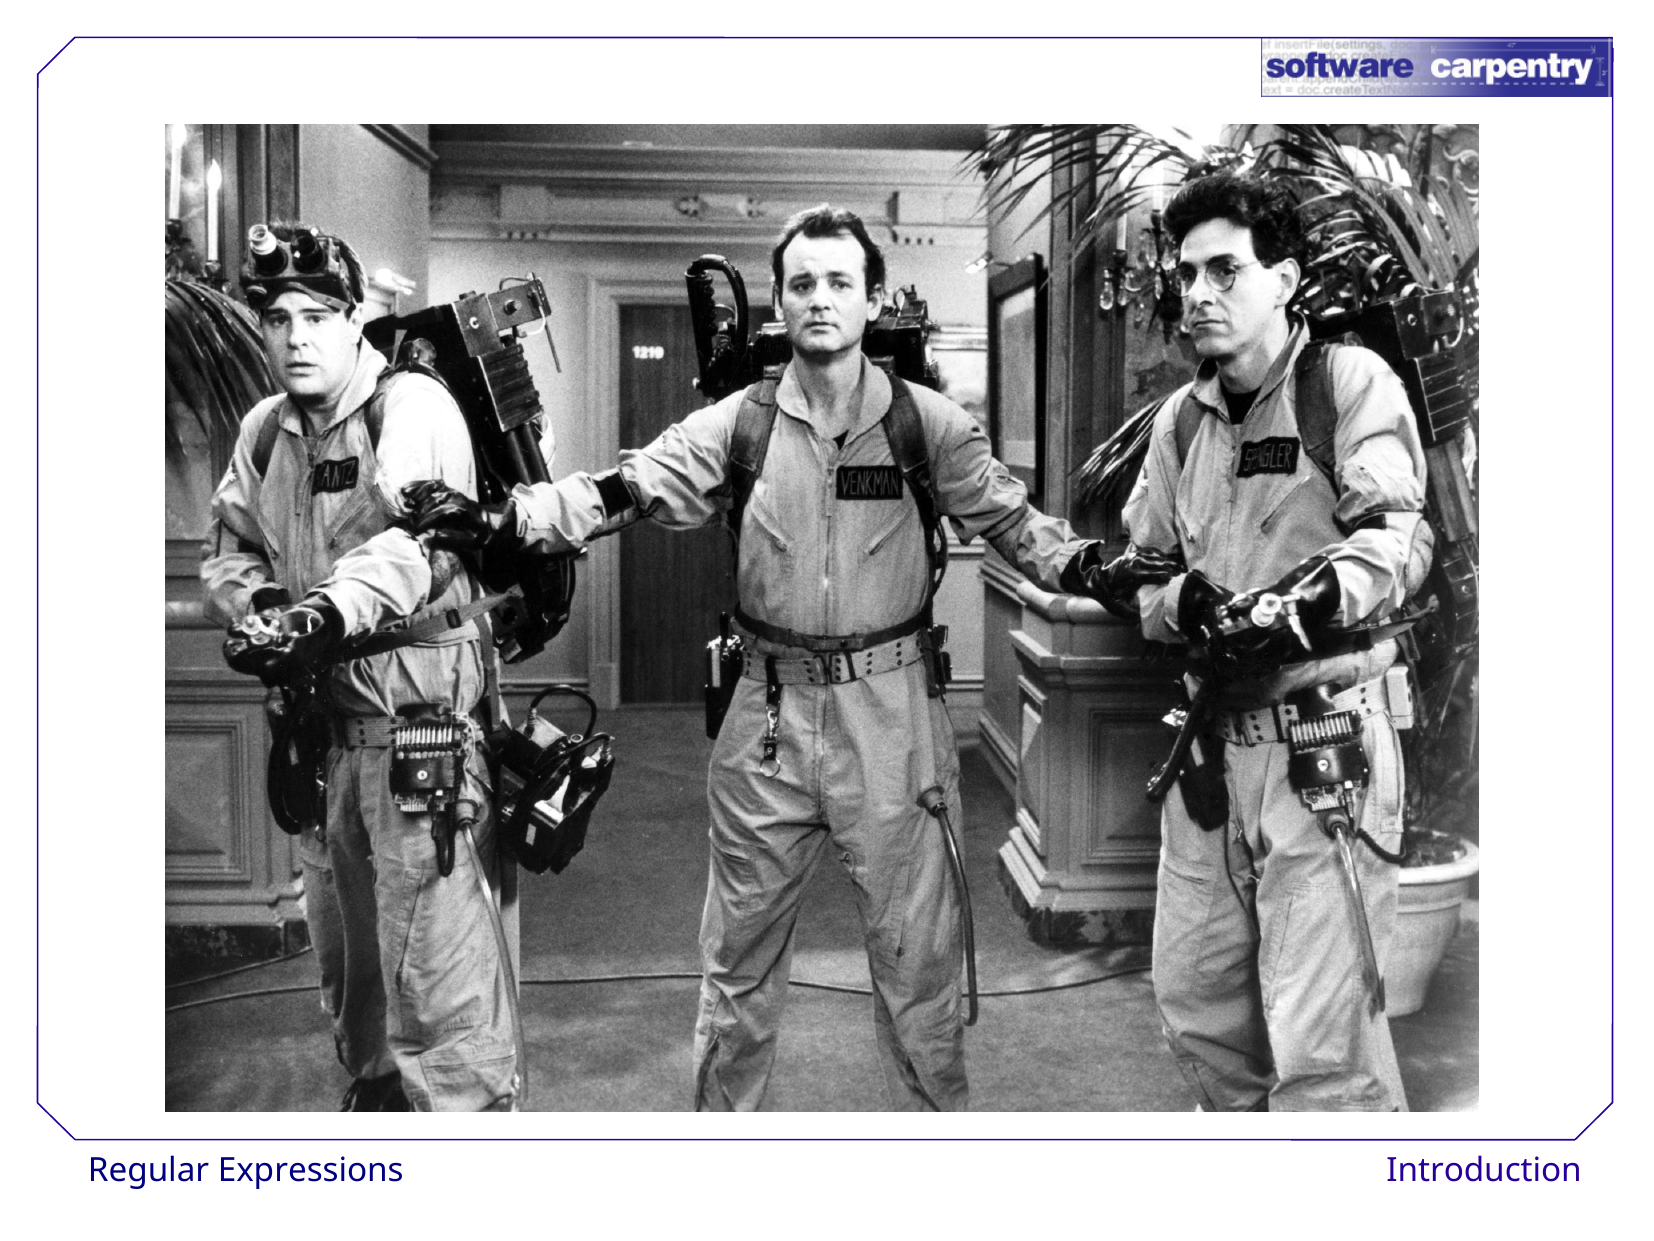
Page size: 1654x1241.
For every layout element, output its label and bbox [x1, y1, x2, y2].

picture [165, 124, 1479, 1112]
picture [1261, 39, 1613, 97]
